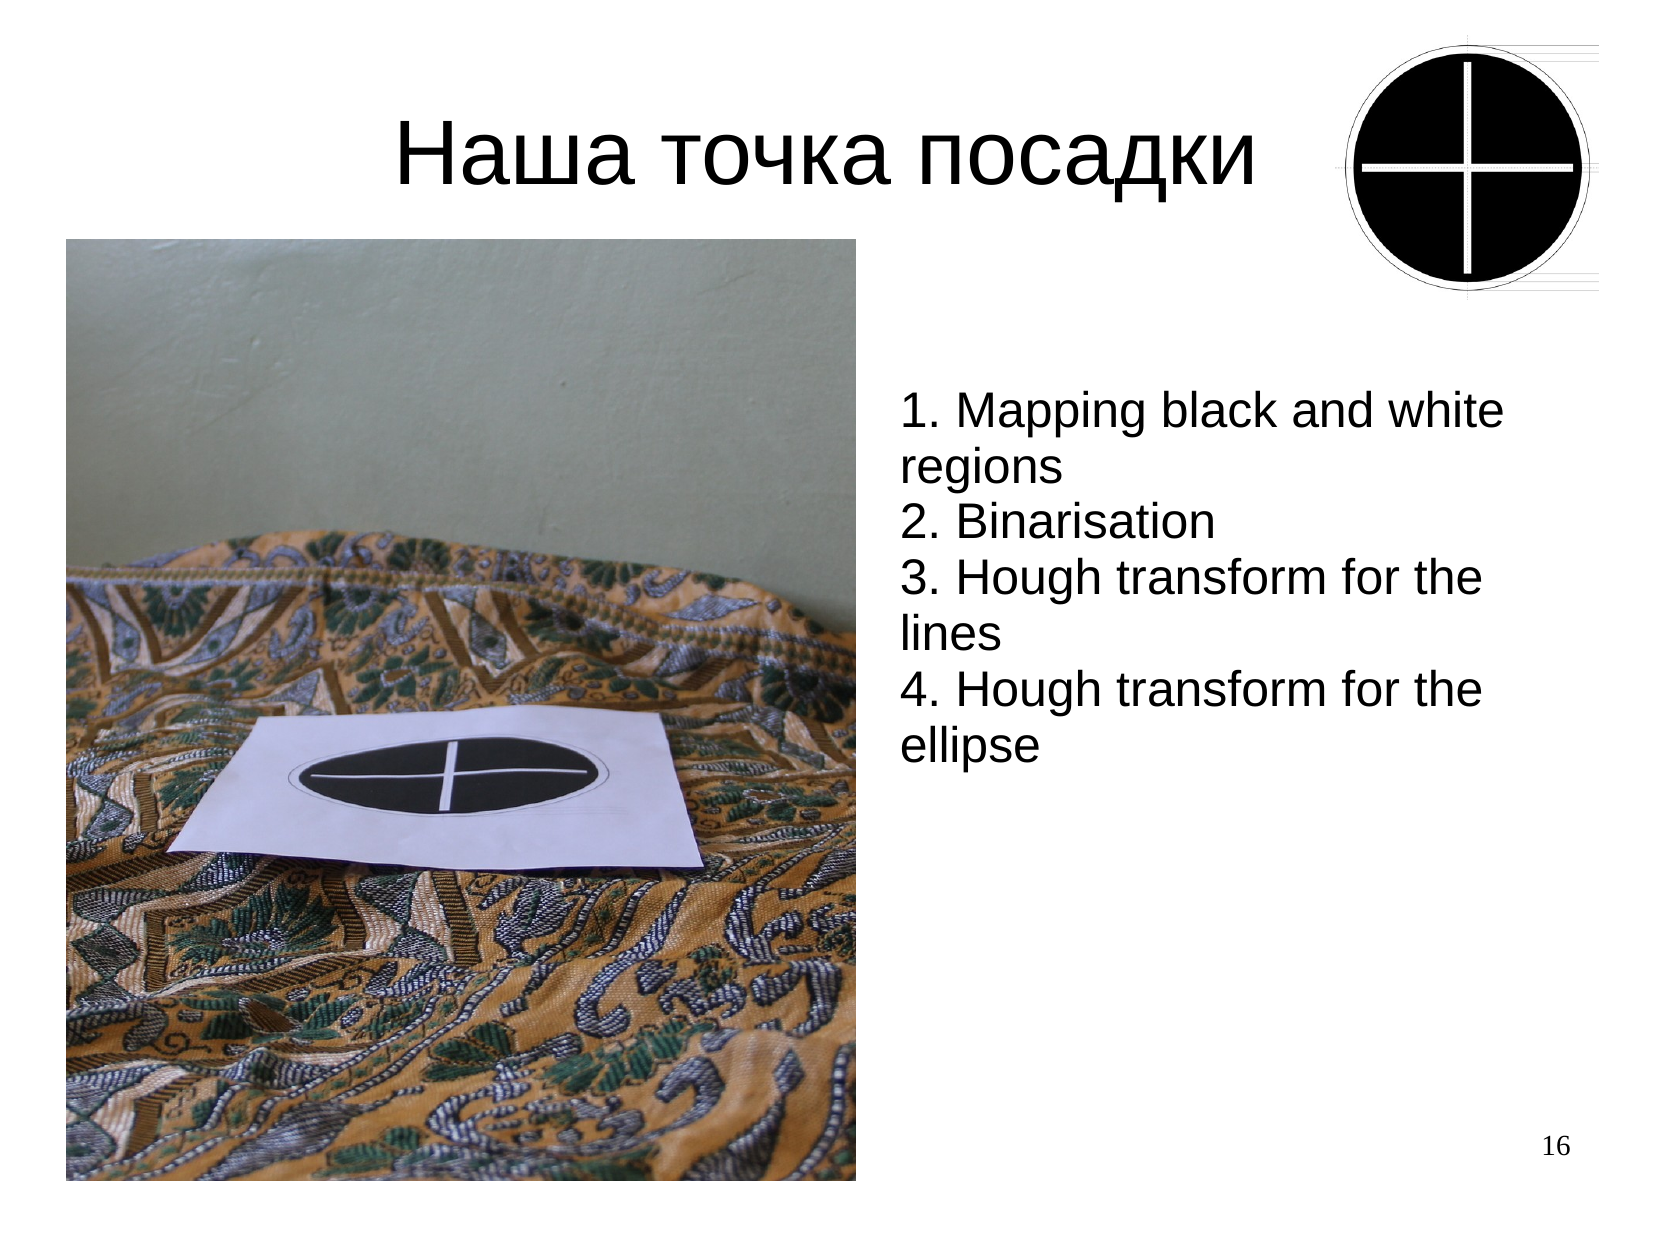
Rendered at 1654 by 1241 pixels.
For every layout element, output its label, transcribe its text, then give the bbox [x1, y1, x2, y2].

picture [1335, 35, 1599, 301]
title Наша точка посадки [82, 49, 1335, 257]
picture [66, 239, 856, 1181]
text_box 1. Mapping black and white regions 2. Binarisation 3. Hough transform for the lines 4. Hough transform for the ellipse [885, 374, 1591, 901]
